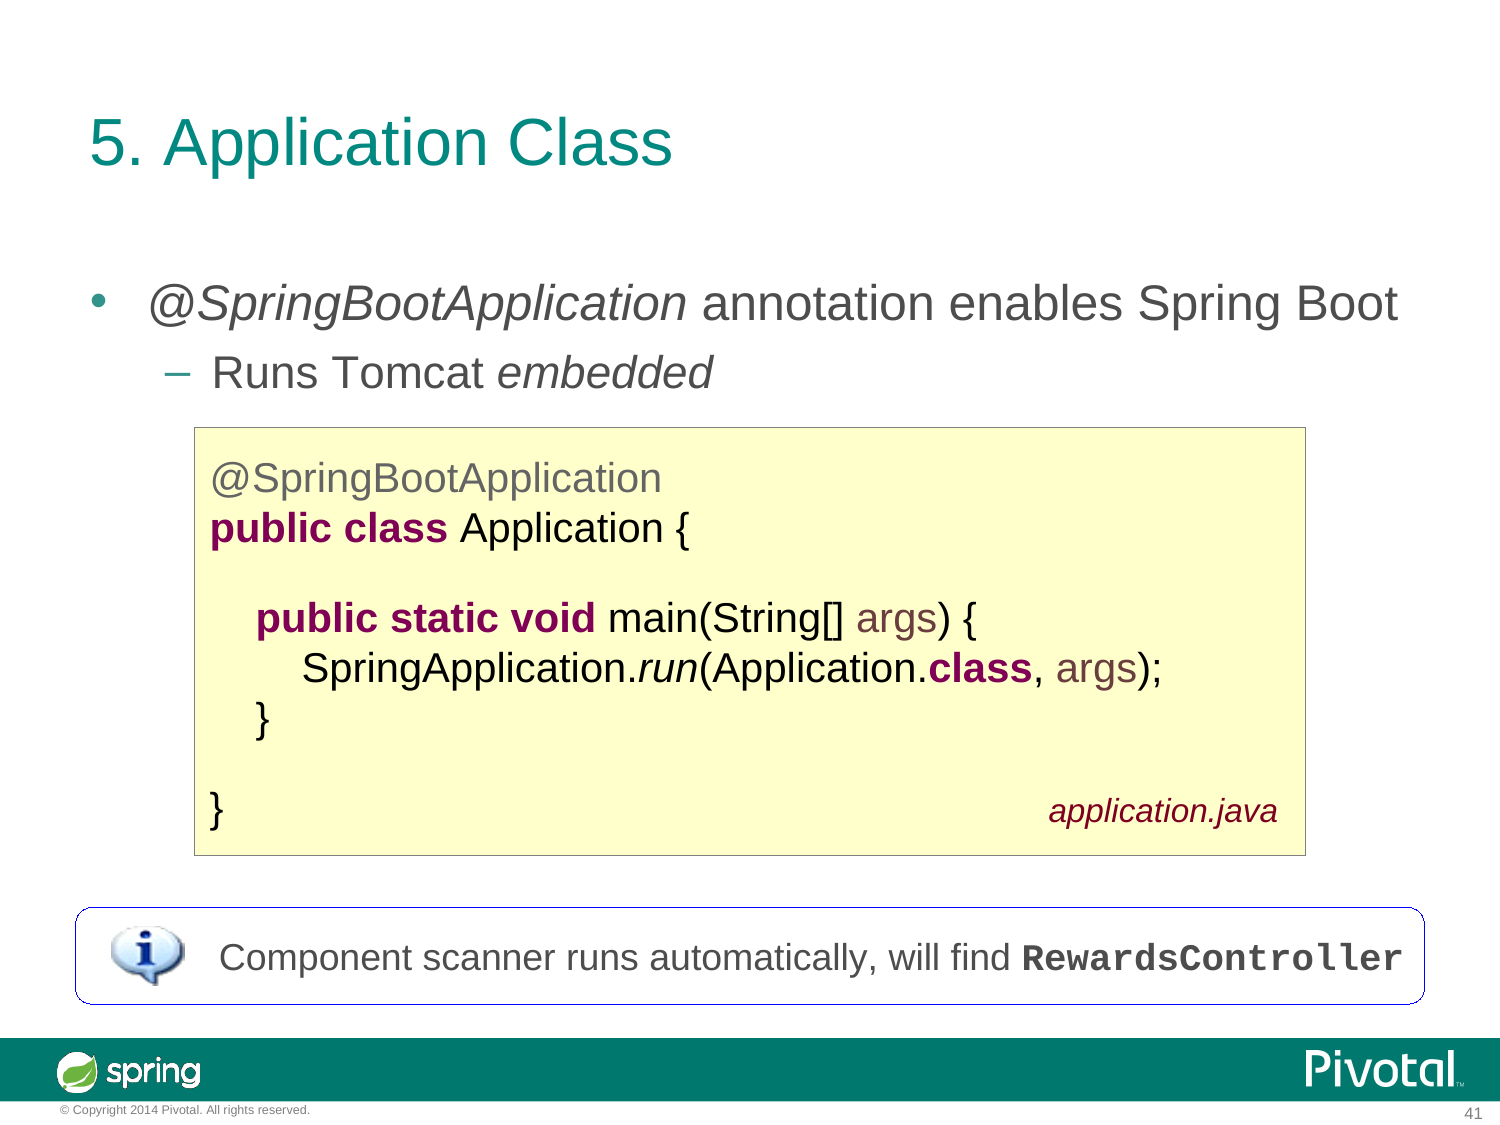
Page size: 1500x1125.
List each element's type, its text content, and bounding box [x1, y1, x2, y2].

picture [111, 926, 185, 986]
text_box @SpringBootApplication public class Application { public static void main(String[] args) { SpringApplication.run(Application.class, args); } } [194, 427, 1306, 856]
list @SpringBootApplication annotation enables Spring Boot Runs Tomcat embedded [75, 262, 1426, 931]
picture [1306, 1050, 1464, 1087]
picture [32, 1041, 210, 1103]
text_box application.java [978, 781, 1294, 850]
text_box Component scanner runs automatically, will find RewardsController [75, 907, 1425, 1005]
title 5. Application Class [75, 45, 1426, 233]
